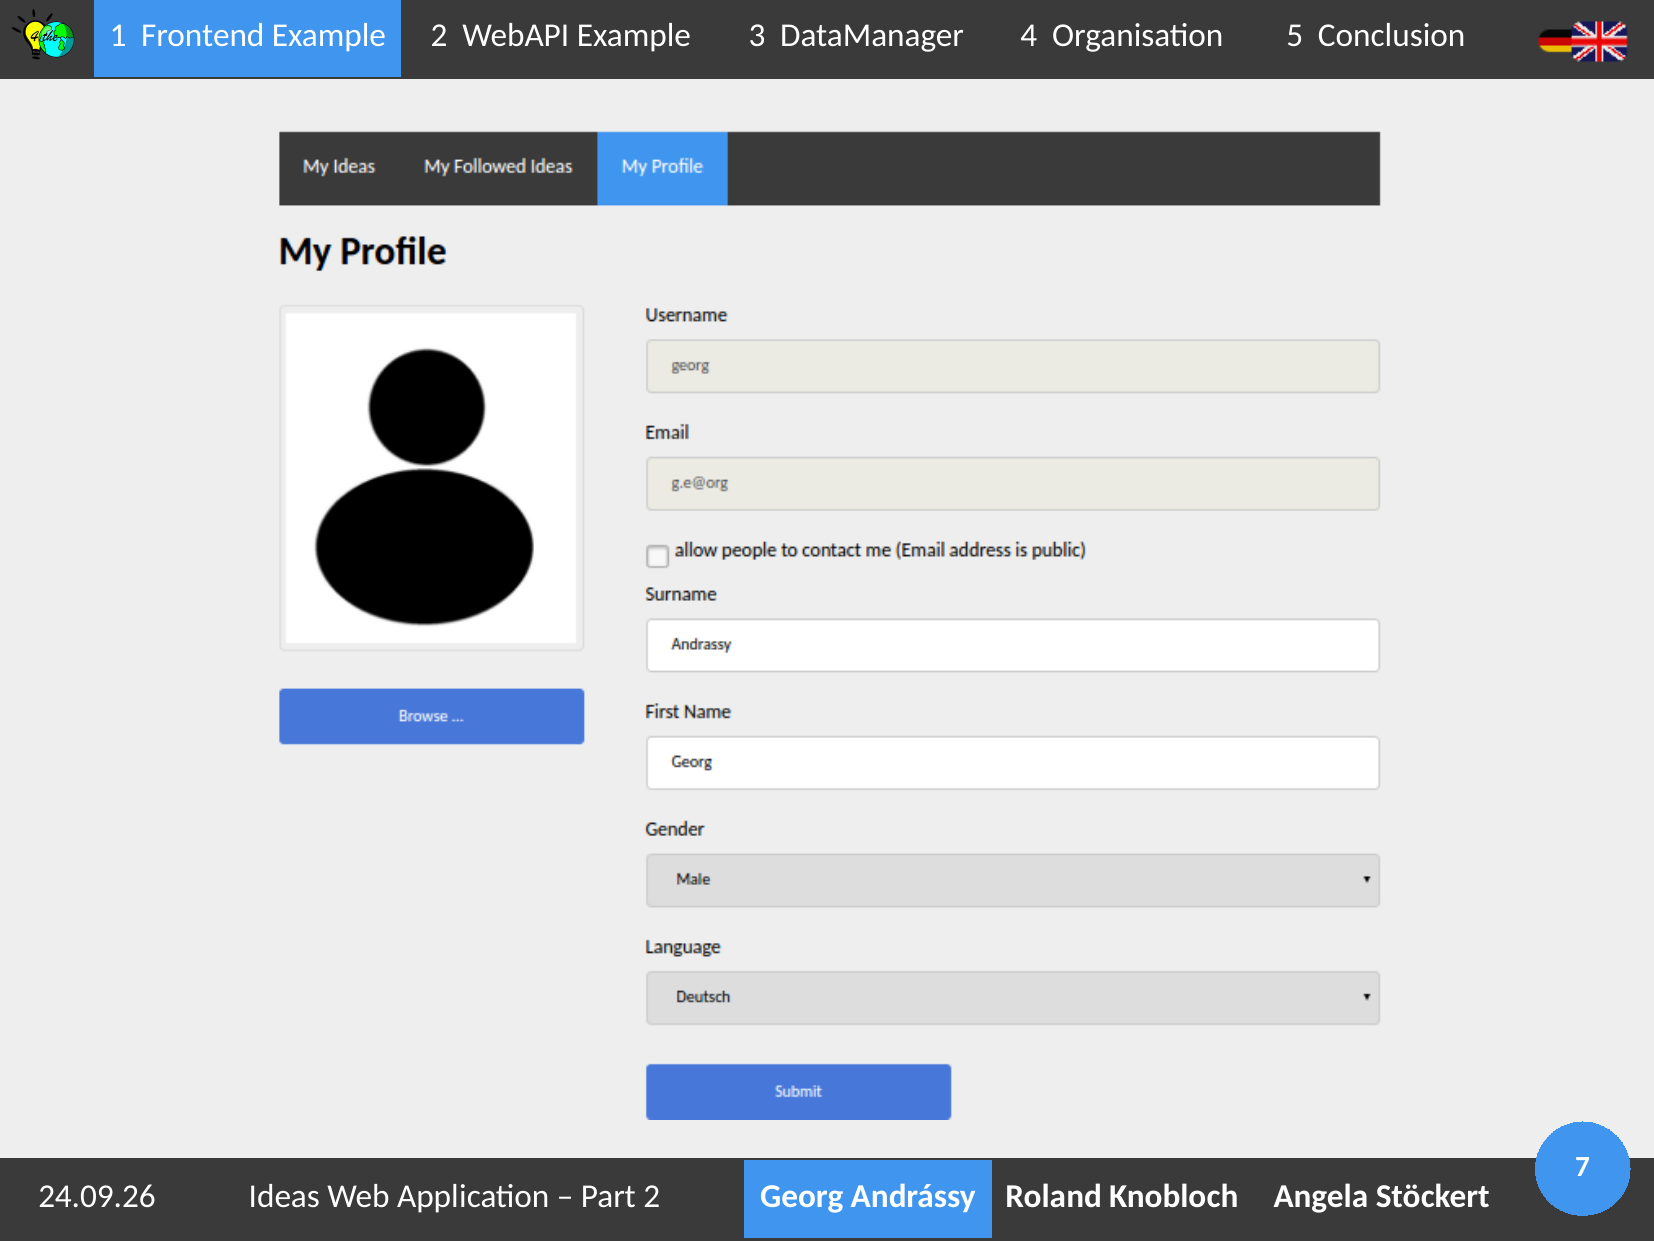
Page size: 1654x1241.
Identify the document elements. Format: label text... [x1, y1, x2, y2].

picture [1536, 18, 1629, 64]
text_box Roland Knobloch [992, 1160, 1251, 1238]
text_box Ideas Web Application – Part 2 [242, 1160, 668, 1238]
picture [278, 129, 1382, 1120]
text_box 2 WebAPI Example [401, 0, 720, 77]
text_box 1 Frontend Example [94, 0, 401, 77]
text_box Georg Andrássy [744, 1160, 992, 1238]
picture [2, 0, 83, 79]
text_box 3 DataManager [720, 0, 992, 77]
text_box Angela Stöckert [1251, 1160, 1512, 1238]
text_box 5 Conclusion [1251, 0, 1501, 77]
text_box 4 Organisation [992, 0, 1251, 77]
